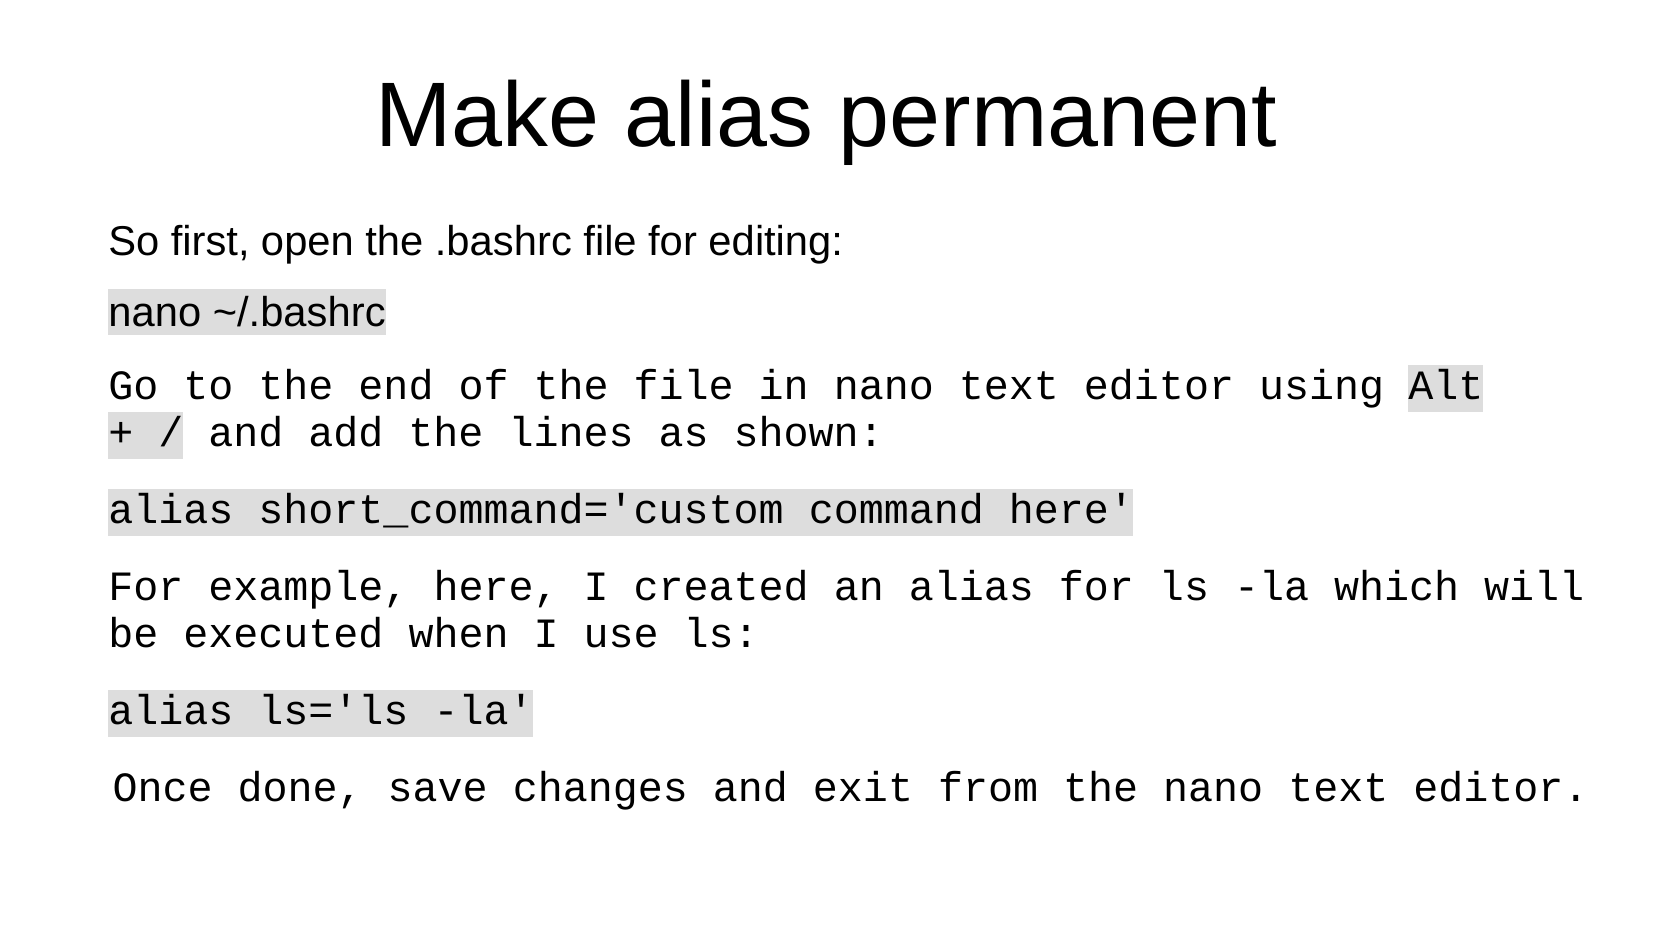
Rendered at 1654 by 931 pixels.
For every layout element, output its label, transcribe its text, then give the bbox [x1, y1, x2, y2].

list So first, open the .bashrc file for editing: nano ~/.bashrc Go to the end of the file in nano text editor using Alt + / and add the lines as shown: alias short_command='custom command here' For example, here, I created an alias for ls -la which will be executed when I use ls: alias ls='ls -la' Once done, save changes and exit from the nano text editor. [37, 217, 1613, 863]
title Make alias permanent [82, 37, 1571, 193]
